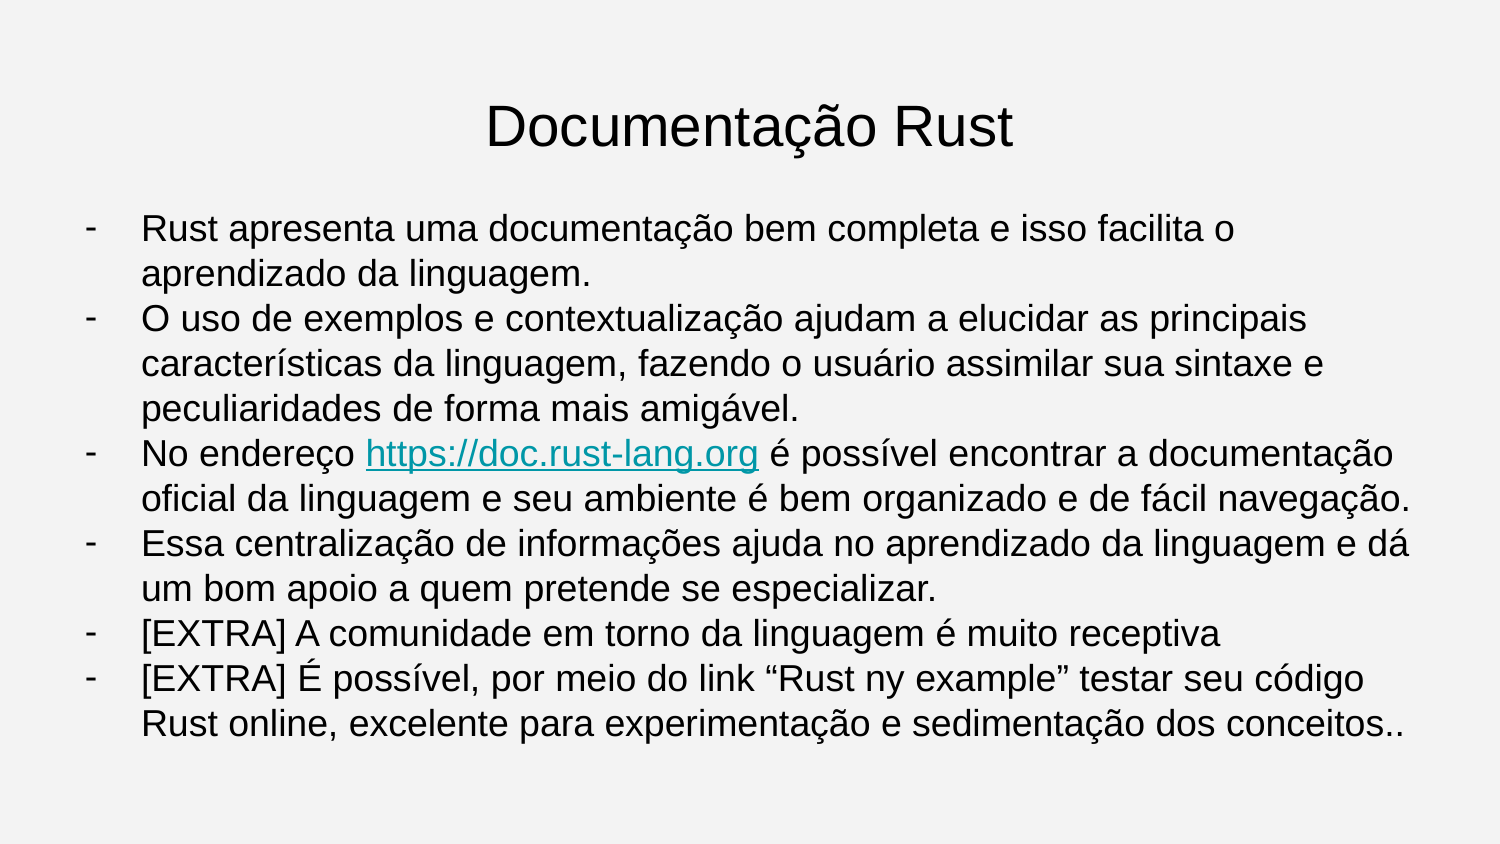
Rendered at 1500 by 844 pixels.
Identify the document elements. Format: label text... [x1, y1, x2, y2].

list Rust apresenta uma documentação bem completa e isso facilita o aprendizado da linguagem. O uso de exemplos e contextualização ajudam a elucidar as principais características da linguagem, fazendo o usuário assimilar sua sintaxe e peculiaridades de forma mais amigável. No endereço https://doc.rust-lang.org é possível encontrar a documentação oficial da linguagem e seu ambiente é bem organizado e de fácil navegação. Essa centralização de informações ajuda no aprendizado da linguagem e dá um bom apoio a quem pretende se especializar. [EXTRA] A comunidade em torno da linguagem é muito receptiva [EXTRA] É possível, por meio do link “Rust ny example” testar seu código Rust online, excelente para experimentação e sedimentação dos conceitos.. [51, 189, 1449, 750]
title Documentação Rust [51, 72, 1449, 167]
